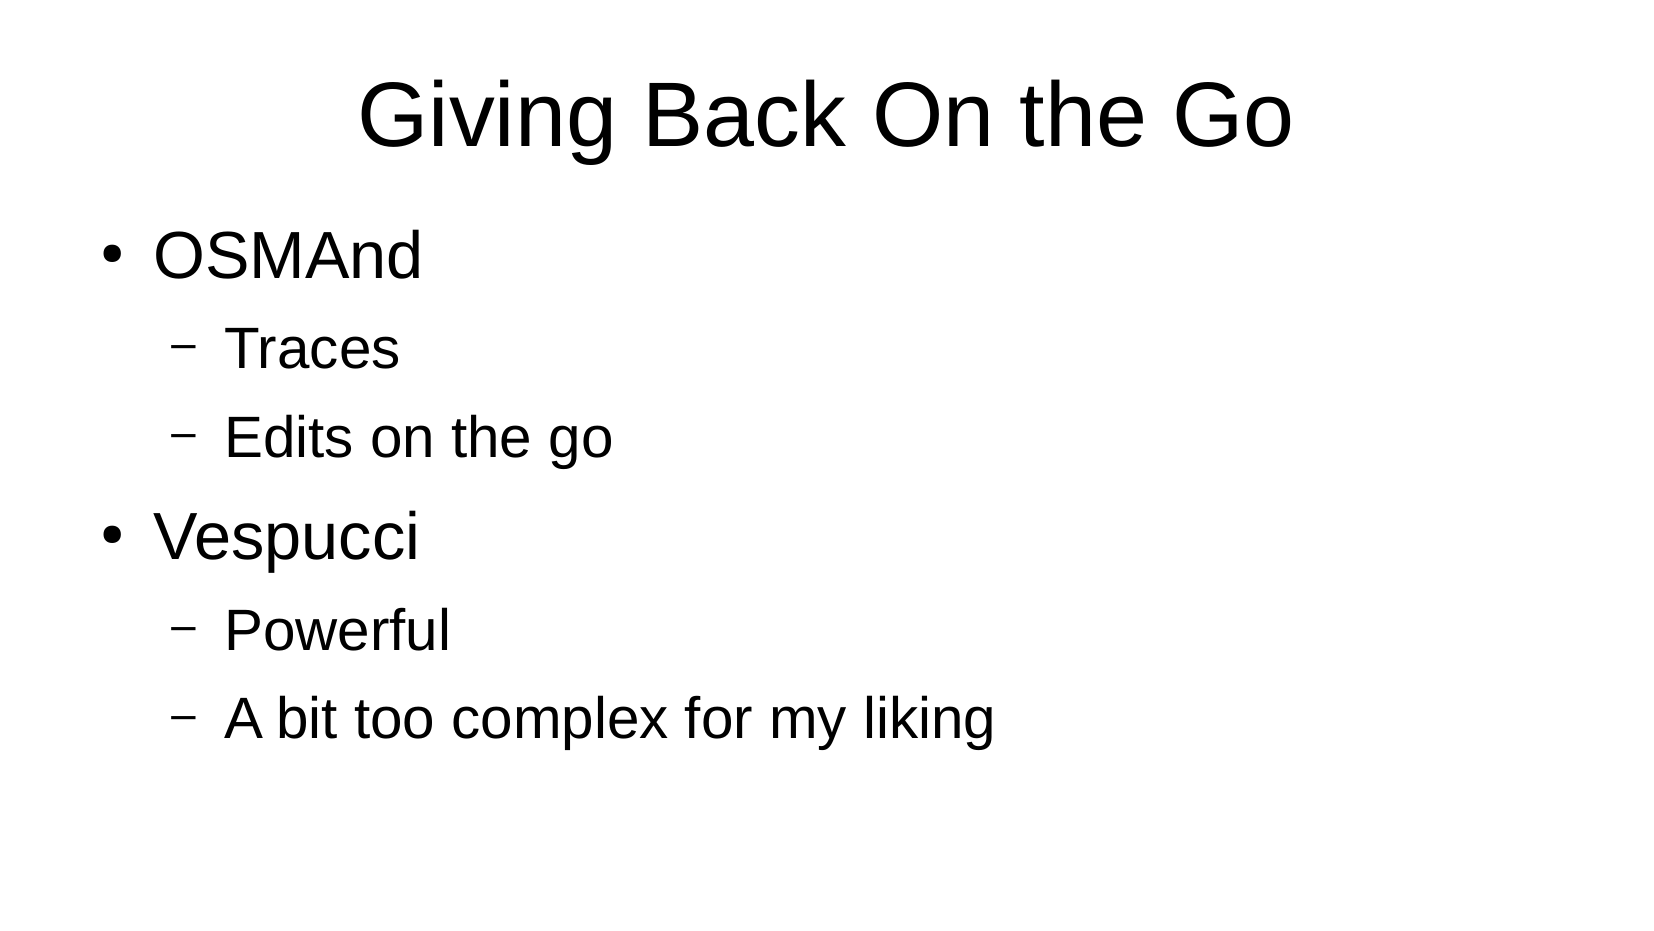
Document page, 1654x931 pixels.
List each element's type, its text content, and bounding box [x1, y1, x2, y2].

list OSMAnd Traces Edits on the go Vespucci Powerful A bit too complex for my liking [82, 217, 1571, 758]
title Giving Back On the Go [82, 37, 1571, 193]
